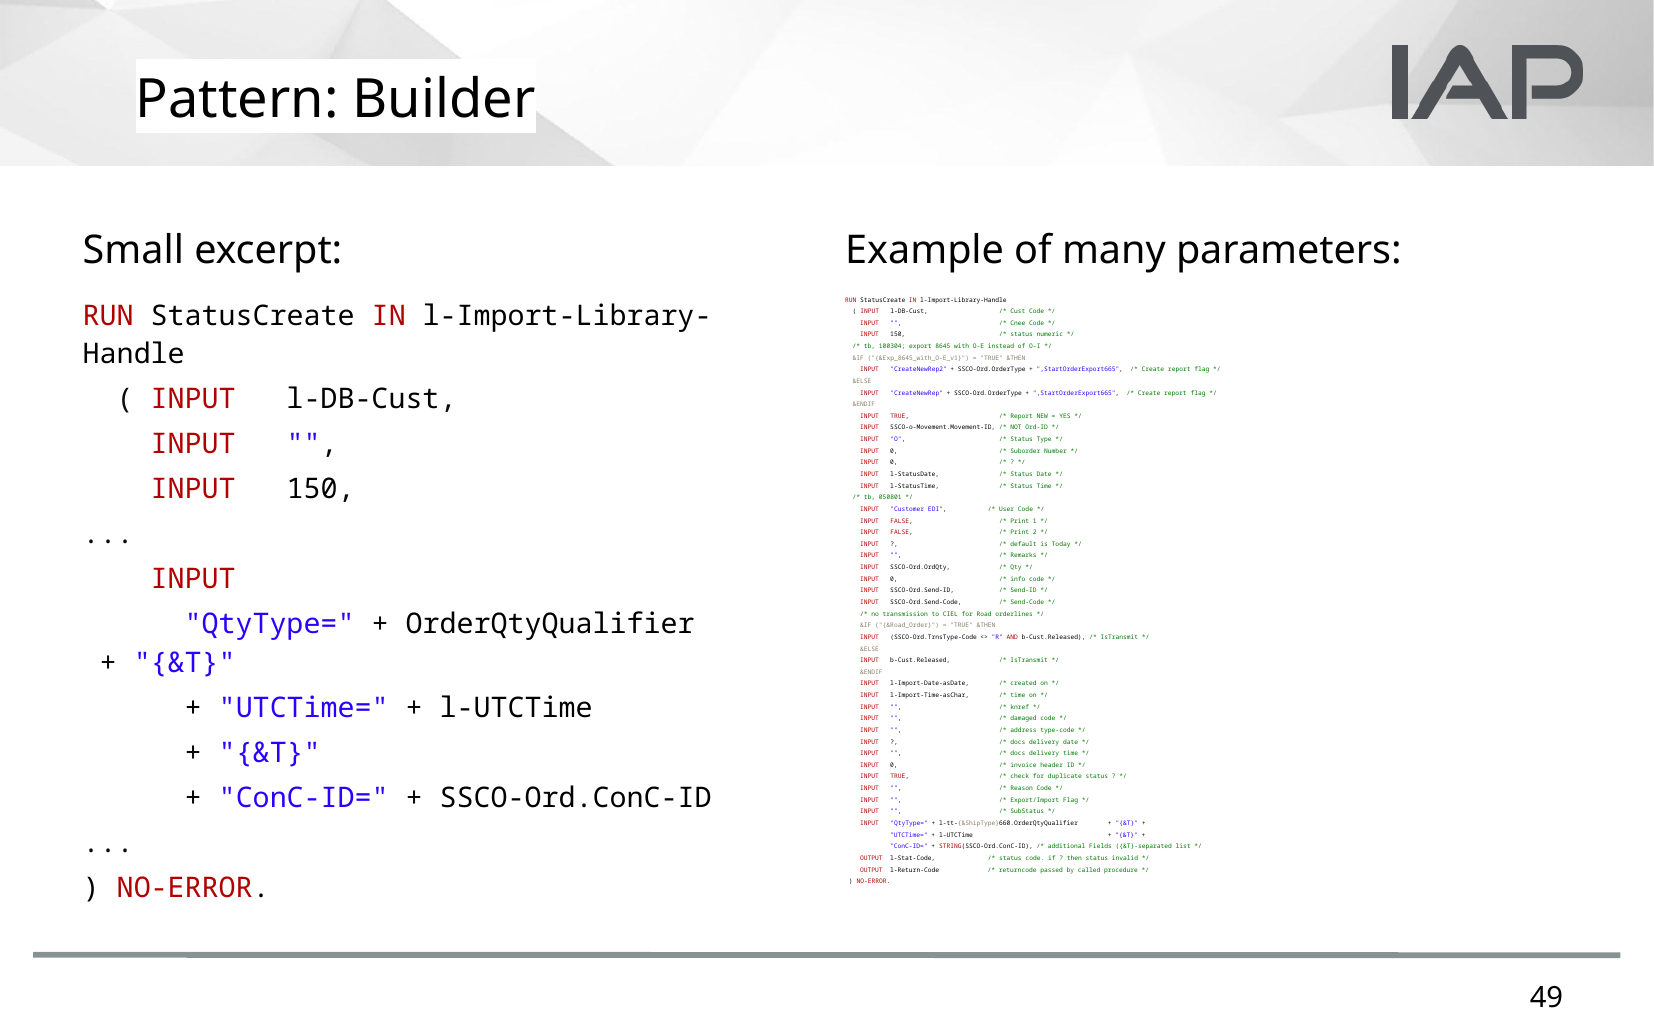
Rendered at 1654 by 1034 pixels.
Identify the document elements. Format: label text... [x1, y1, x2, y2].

title Pattern: Builder [135, 41, 1264, 152]
list Small excerpt: [82, 221, 809, 295]
list RUN StatusCreate IN l-Import-Library-Handle ( INPUT l-DB-Cust, INPUT "", INPUT 150, ... INPUT "QtyType=" + OrderQtyQualifier + "{&T}" + "UTCTime=" + l-UTCTime + "{&T}" + "ConC-ID=" + SSCO-Ord.ConC-ID ... ) NO-ERROR. [82, 295, 809, 915]
list Example of many parameters: [845, 221, 1572, 295]
list RUN StatusCreate IN l-Import-Library-Handle ( INPUT l-DB-Cust, /* Cust Code */ INPUT "", /* Cnee Code */ INPUT 150, /* status numeric */ /* tb, 100304; export 8645 with O-E instead of O-I */ &IF ("{&Exp_8645_with_O-E_v1}") = "TRUE" &THEN INPUT "CreateNewRep2" + SSCO-Ord.OrderType + ",StartOrderExport665", /* Create report flag */ &ELSE INPUT "CreateNewRep" + SSCO-Ord.OrderType + ",StartOrderExport665", /* Create report flag */ &ENDIF INPUT TRUE, /* Report NEW = YES */ INPUT SSCO-o-Movement.Movement-ID, /* NOT Ord-ID */ INPUT "O", /* Status Type */ INPUT 0, /* Suborder Number */ INPUT 0, /* ? */ INPUT l-StatusDate, /* Status Date */ INPUT l-StatusTime, /* Status Time */ /* tb, 050801 */ INPUT "Customer EDI", /* User Code */ INPUT FALSE, /* Print 1 */ INPUT FALSE, /* Print 2 */ INPUT ?, /* default is Today */ INPUT "", /* Remarks */ INPUT SSCO-Ord.OrdQty, /* Qty */ INPUT 0, /* info code */ INPUT SSCO-Ord.Send-ID, /* Send-ID */ INPUT SSCO-Ord.Send-Code, /* Send-Code */ /* no transmission to CIEL for Road orderlines */ &IF ("{&Road_Order}") = "TRUE" &THEN INPUT (SSCO-Ord.TrnsType-Code <> "R" AND b-Cust.Released), /* IsTransmit */ &ELSE INPUT b-Cust.Released, /* IsTransmit */ &ENDIF INPUT l-Import-Date-asDate, /* created on */ INPUT l-Import-Time-asChar, /* time on */ INPUT "", /* knref */ INPUT "", /* damaged code */ INPUT "", /* address type-code */ INPUT ?, /* docs delivery date */ INPUT "", /* docs delivery time */ INPUT 0, /* invoice header ID */ INPUT TRUE, /* check for duplicate status ? */ INPUT "", /* Reason Code */ INPUT "", /* Export/Import Flag */ INPUT "", /* SubStatus */ INPUT "QtyType=" + l-tt-{&ShipType}660.OrderQtyQualifier + "{&T}" + "UTCTime=" + l-UTCTime + "{&T}" + "ConC-ID=" + STRING(SSCO-Ord.ConC-ID), /* additional Fields ({&T}-separated list */ OUTPUT l-Stat-Code, /* status code. if ? then status invalid */ OUTPUT l-Return-Code /* returncode passed by called procedure */ ) NO-ERROR. [845, 295, 1572, 915]
picture [0, 0, 1654, 166]
